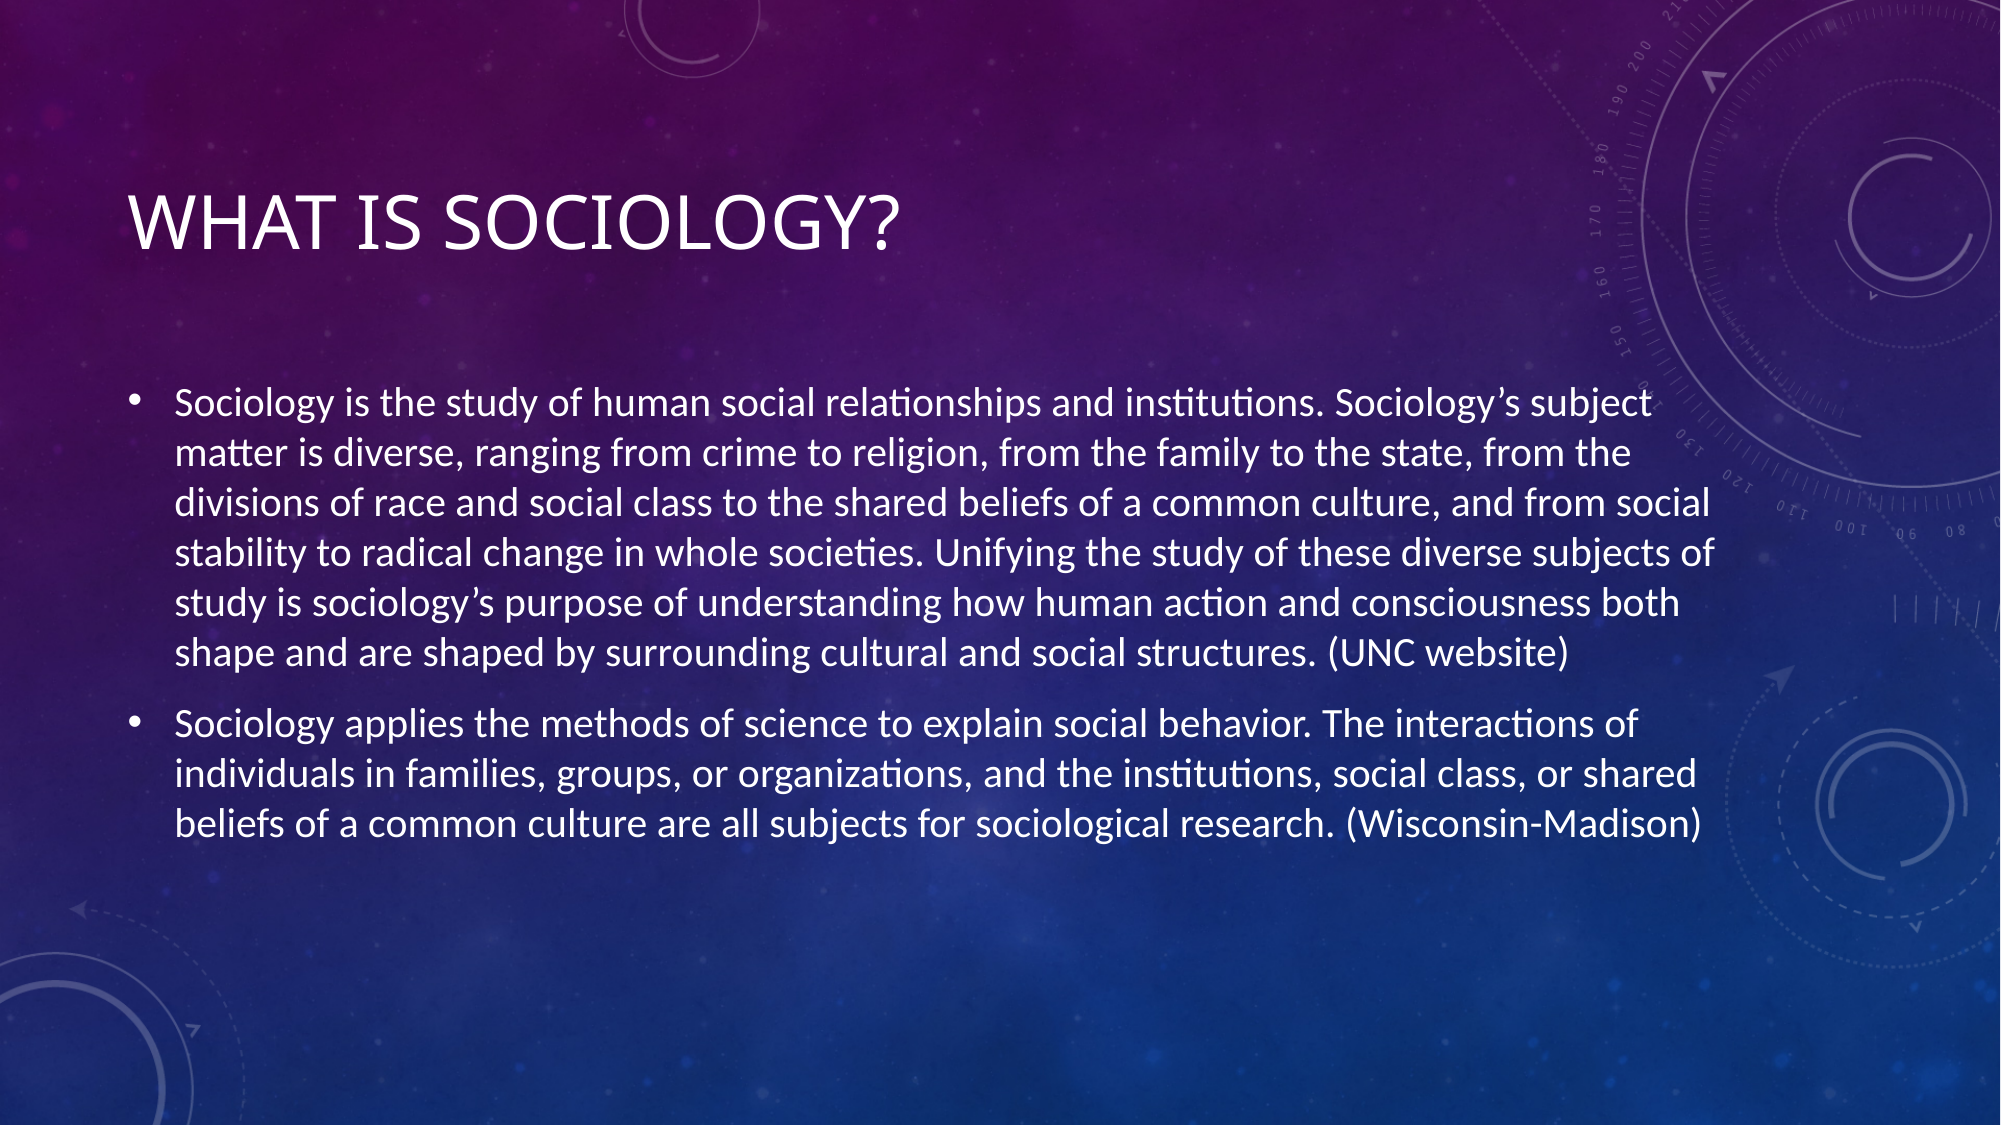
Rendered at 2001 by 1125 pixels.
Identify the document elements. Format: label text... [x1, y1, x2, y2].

list Sociology is the study of human social relationships and institutions. Sociology’s subject matter is diverse, ranging from crime to religion, from the family to the state, from the divisions of race and social class to the shared beliefs of a common culture, and from social stability to radical change in whole societies. Unifying the study of these diverse subjects of study is sociology’s purpose of understanding how human action and consciousness both shape and are shaped by surrounding cultural and social structures. (UNC website) Sociology applies the methods of science to explain social behavior. The interactions of individuals in families, groups, or organizations, and the institutions, social class, or shared beliefs of a common culture are all subjects for sociological research. (Wisconsin-Madison) [112, 270, 1775, 950]
title What is sociology? [112, 99, 1775, 270]
picture [0, 0, 2001, 1125]
